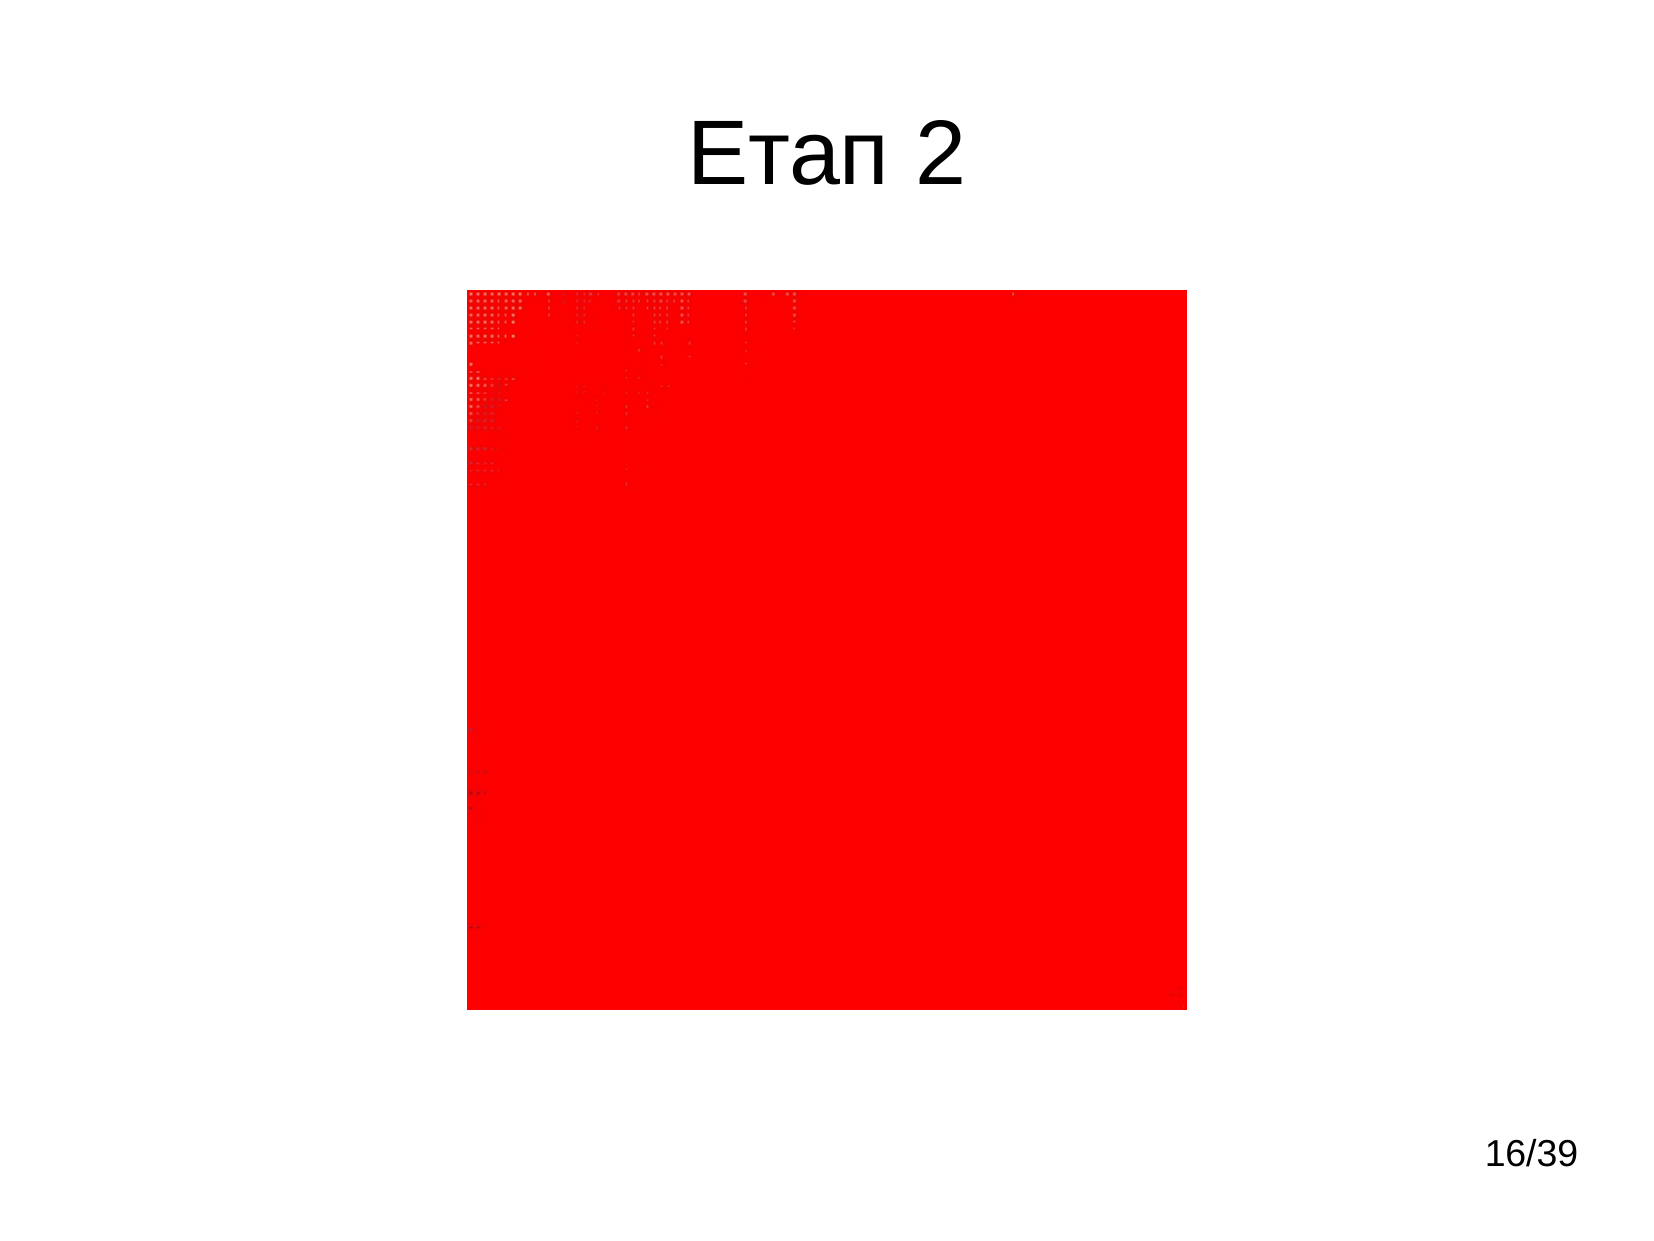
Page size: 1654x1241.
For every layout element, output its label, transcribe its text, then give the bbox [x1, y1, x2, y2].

title Етап 2 [82, 49, 1571, 257]
picture [467, 290, 1187, 1010]
text_box 16/39 [1470, 1125, 1606, 1182]
